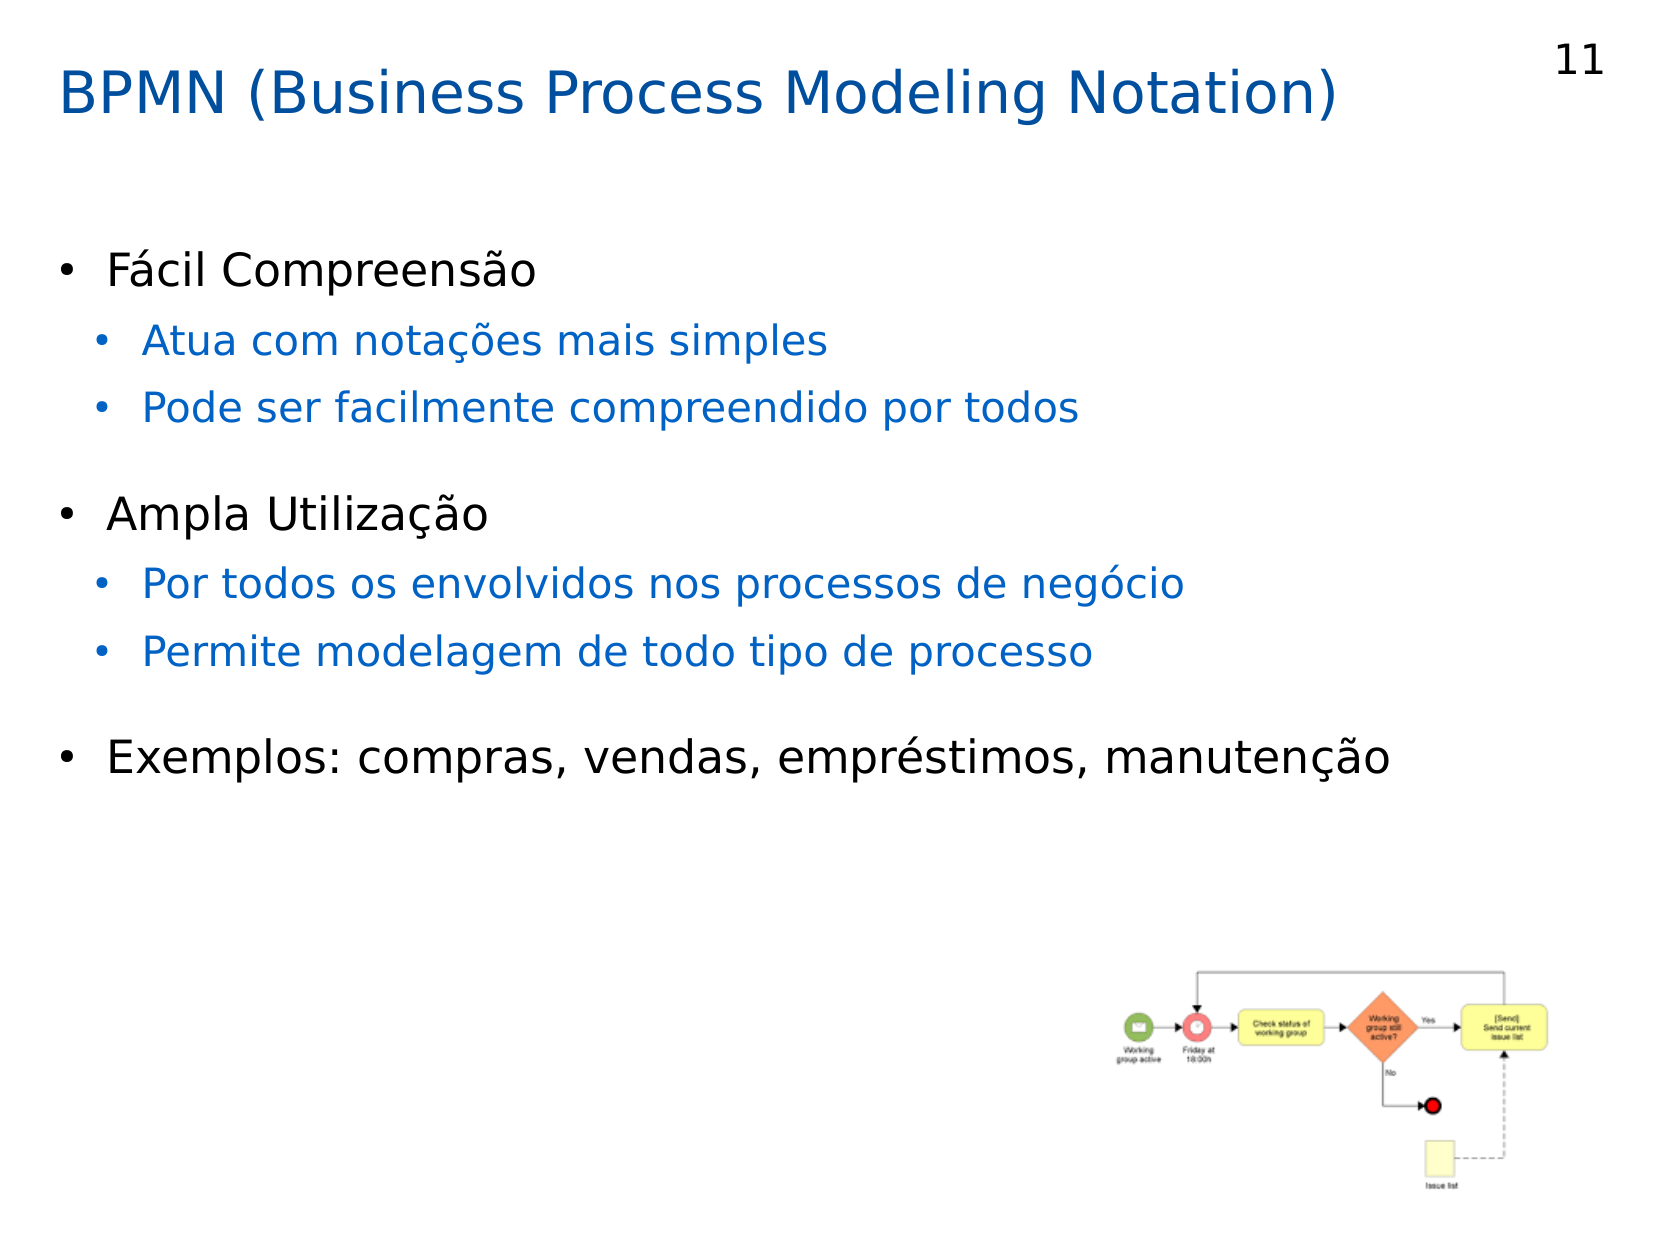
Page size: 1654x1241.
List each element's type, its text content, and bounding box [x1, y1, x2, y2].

list Fácil Compreensão Atua com notações mais simples Pode ser facilmente compreendido por todos Ampla Utilização Por todos os envolvidos nos processos de negócio Permite modelagem de todo tipo de processo Exemplos: compras, vendas, empréstimos, manutenção [59, 236, 1595, 1211]
title BPMN (Business Process Modeling Notation) [59, 29, 1506, 148]
picture [1100, 949, 1572, 1211]
